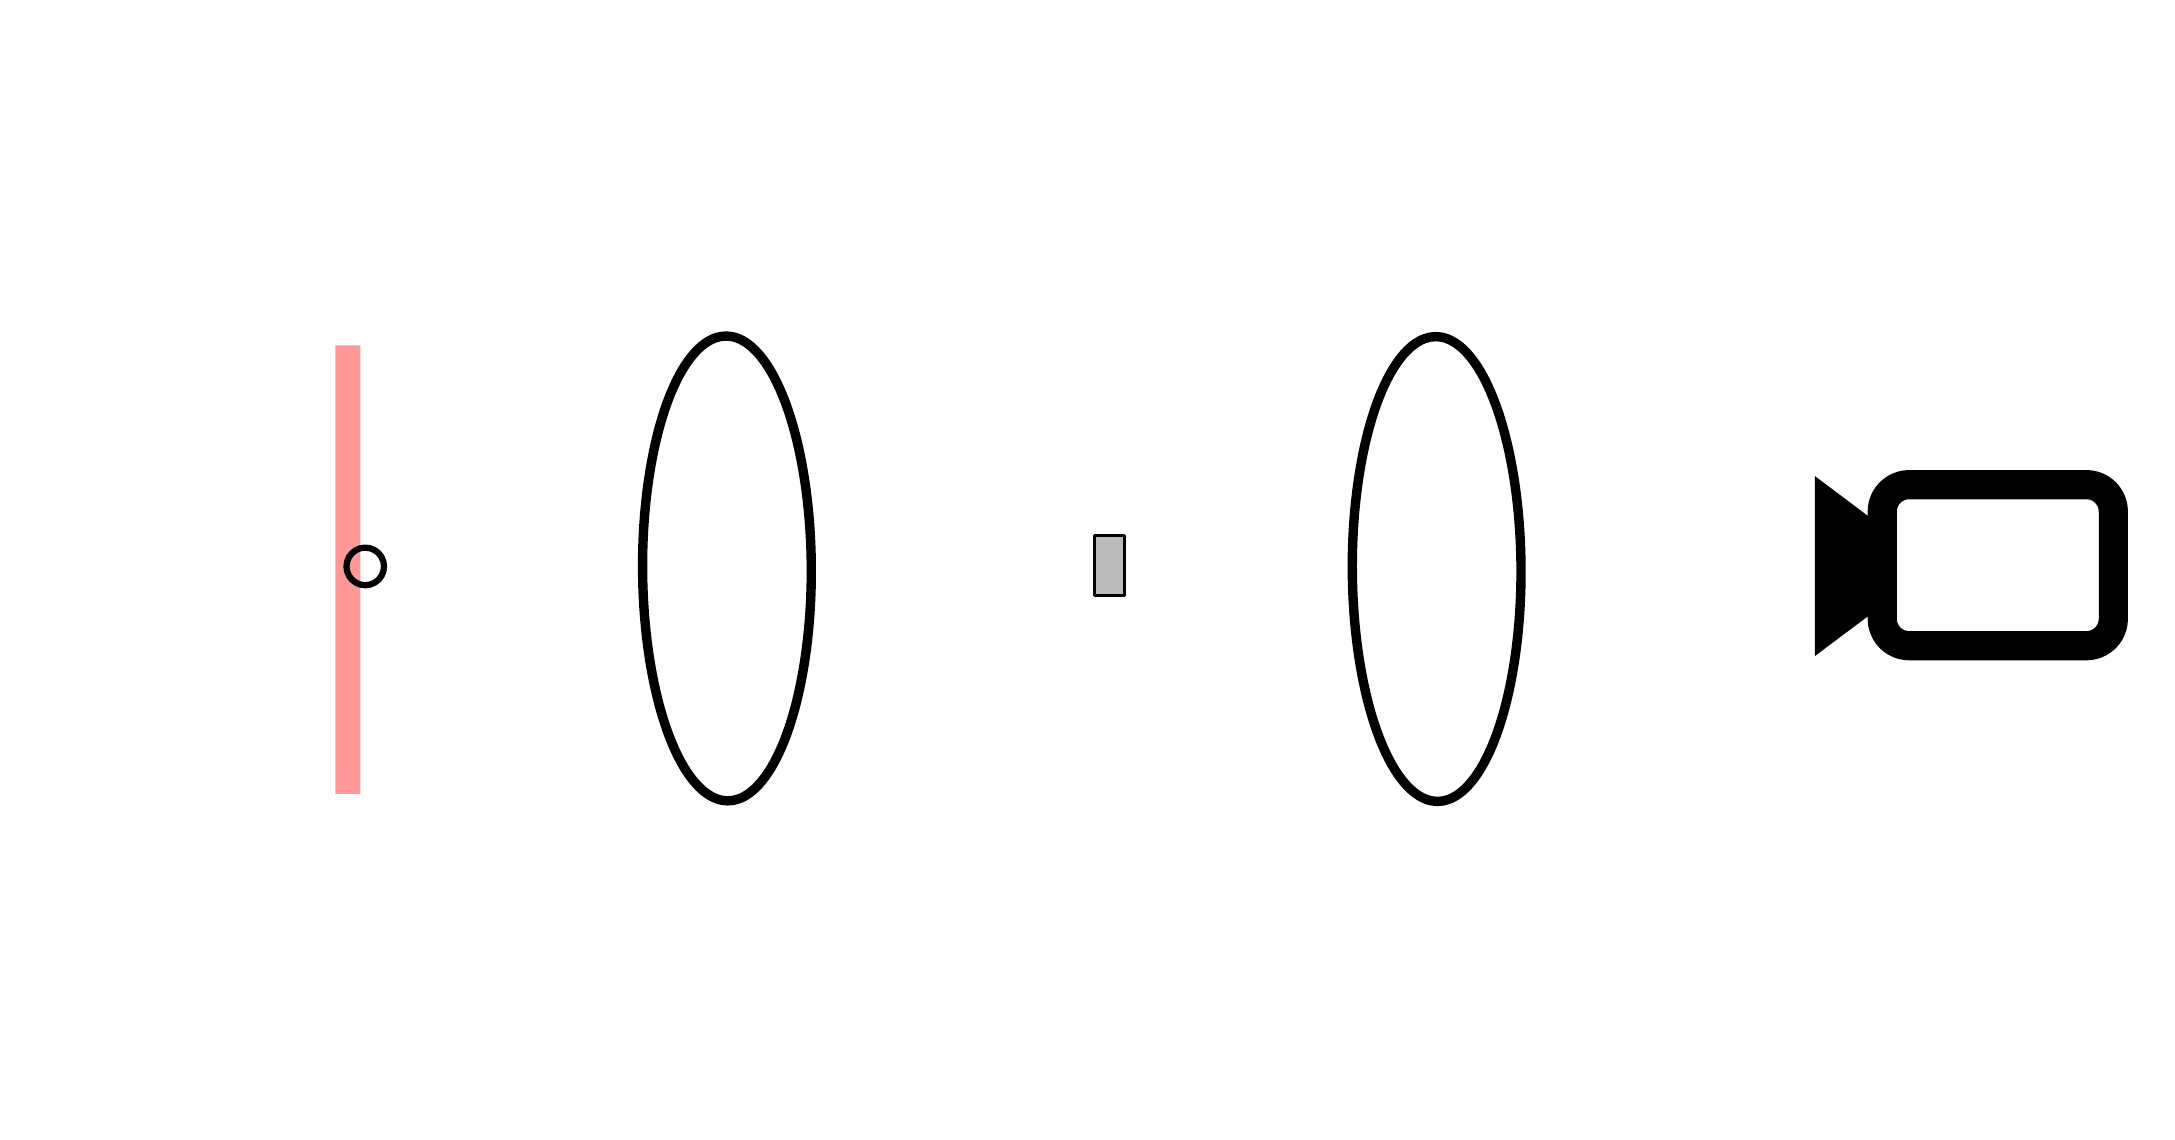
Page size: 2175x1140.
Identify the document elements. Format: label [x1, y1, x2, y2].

text_box [1352, 336, 1522, 802]
text_box [1094, 535, 1125, 596]
text_box [642, 336, 812, 801]
text_box [1814, 476, 1875, 657]
text_box [1882, 484, 2114, 646]
